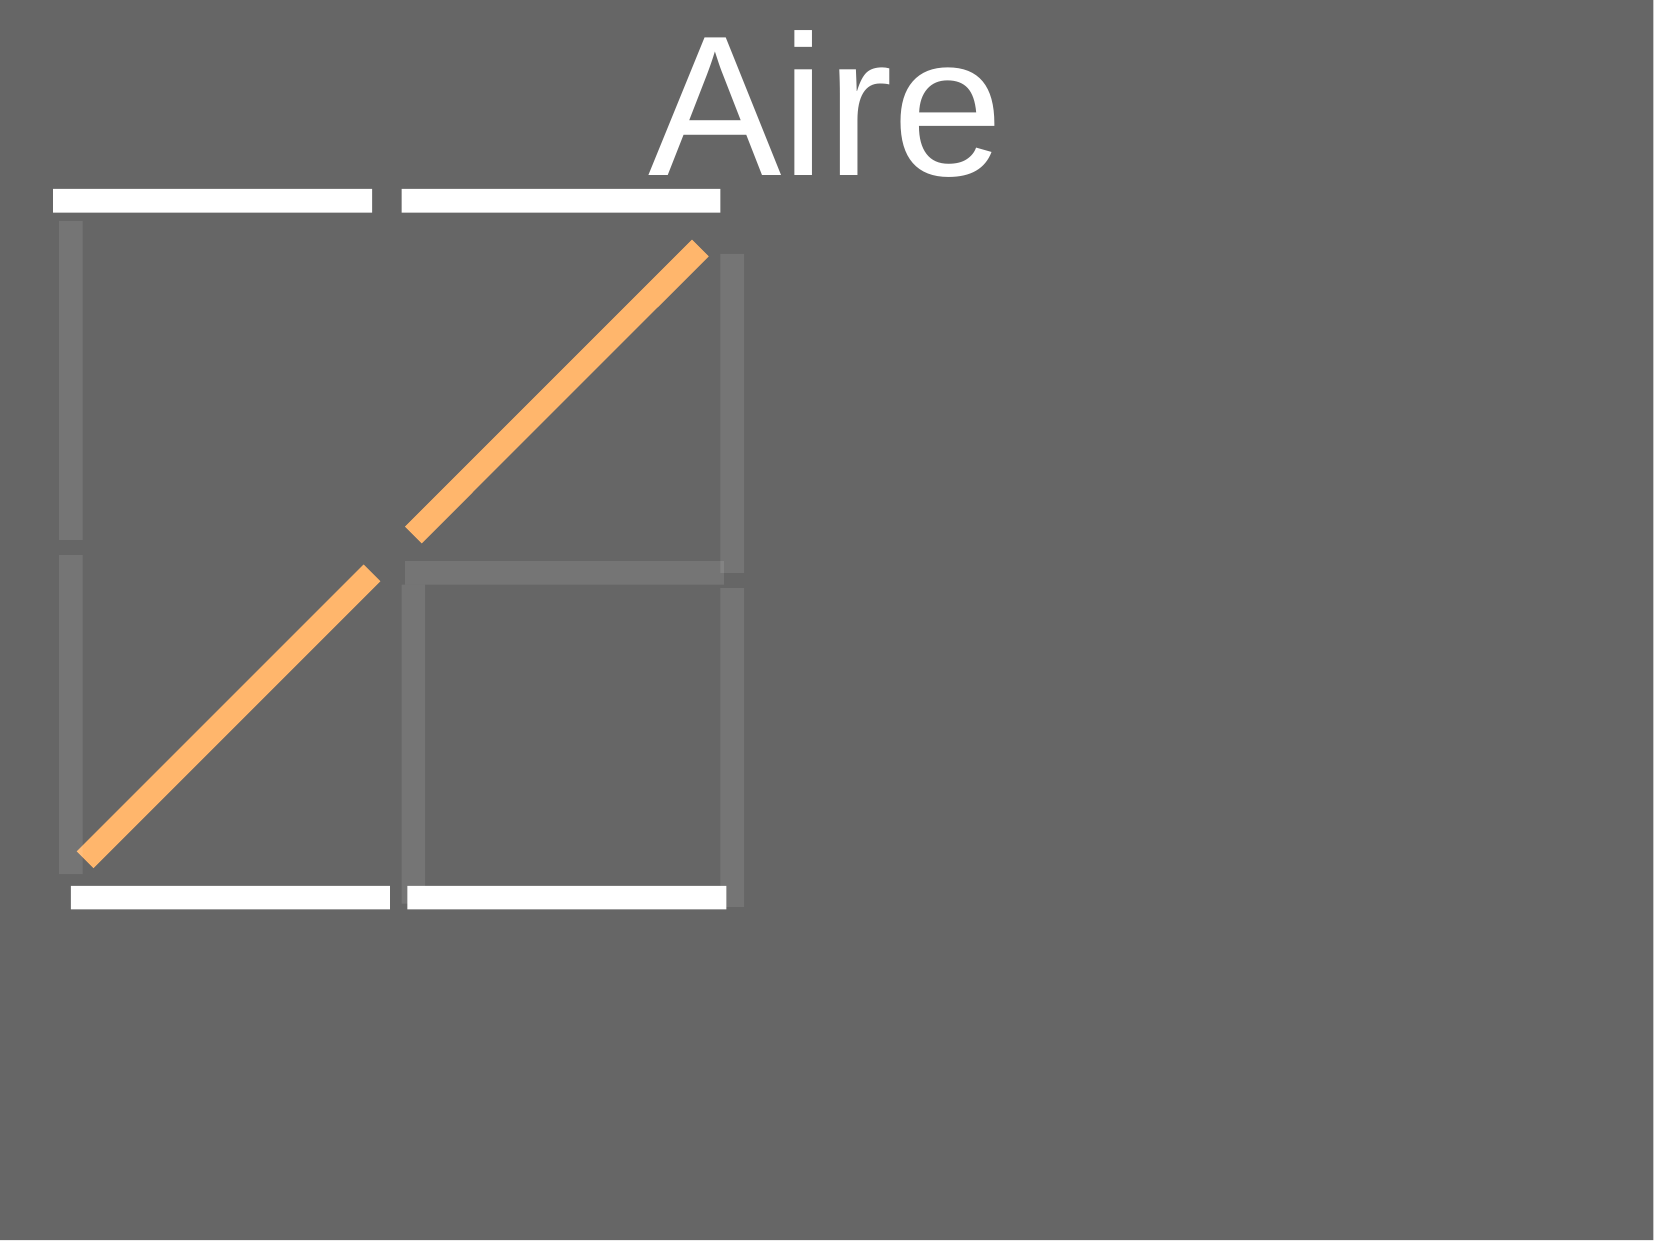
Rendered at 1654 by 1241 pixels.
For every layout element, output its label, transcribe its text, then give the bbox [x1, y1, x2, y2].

text_box [0, 0, 1654, 1241]
title Aire [353, 0, 1300, 237]
text_box [401, 188, 721, 213]
